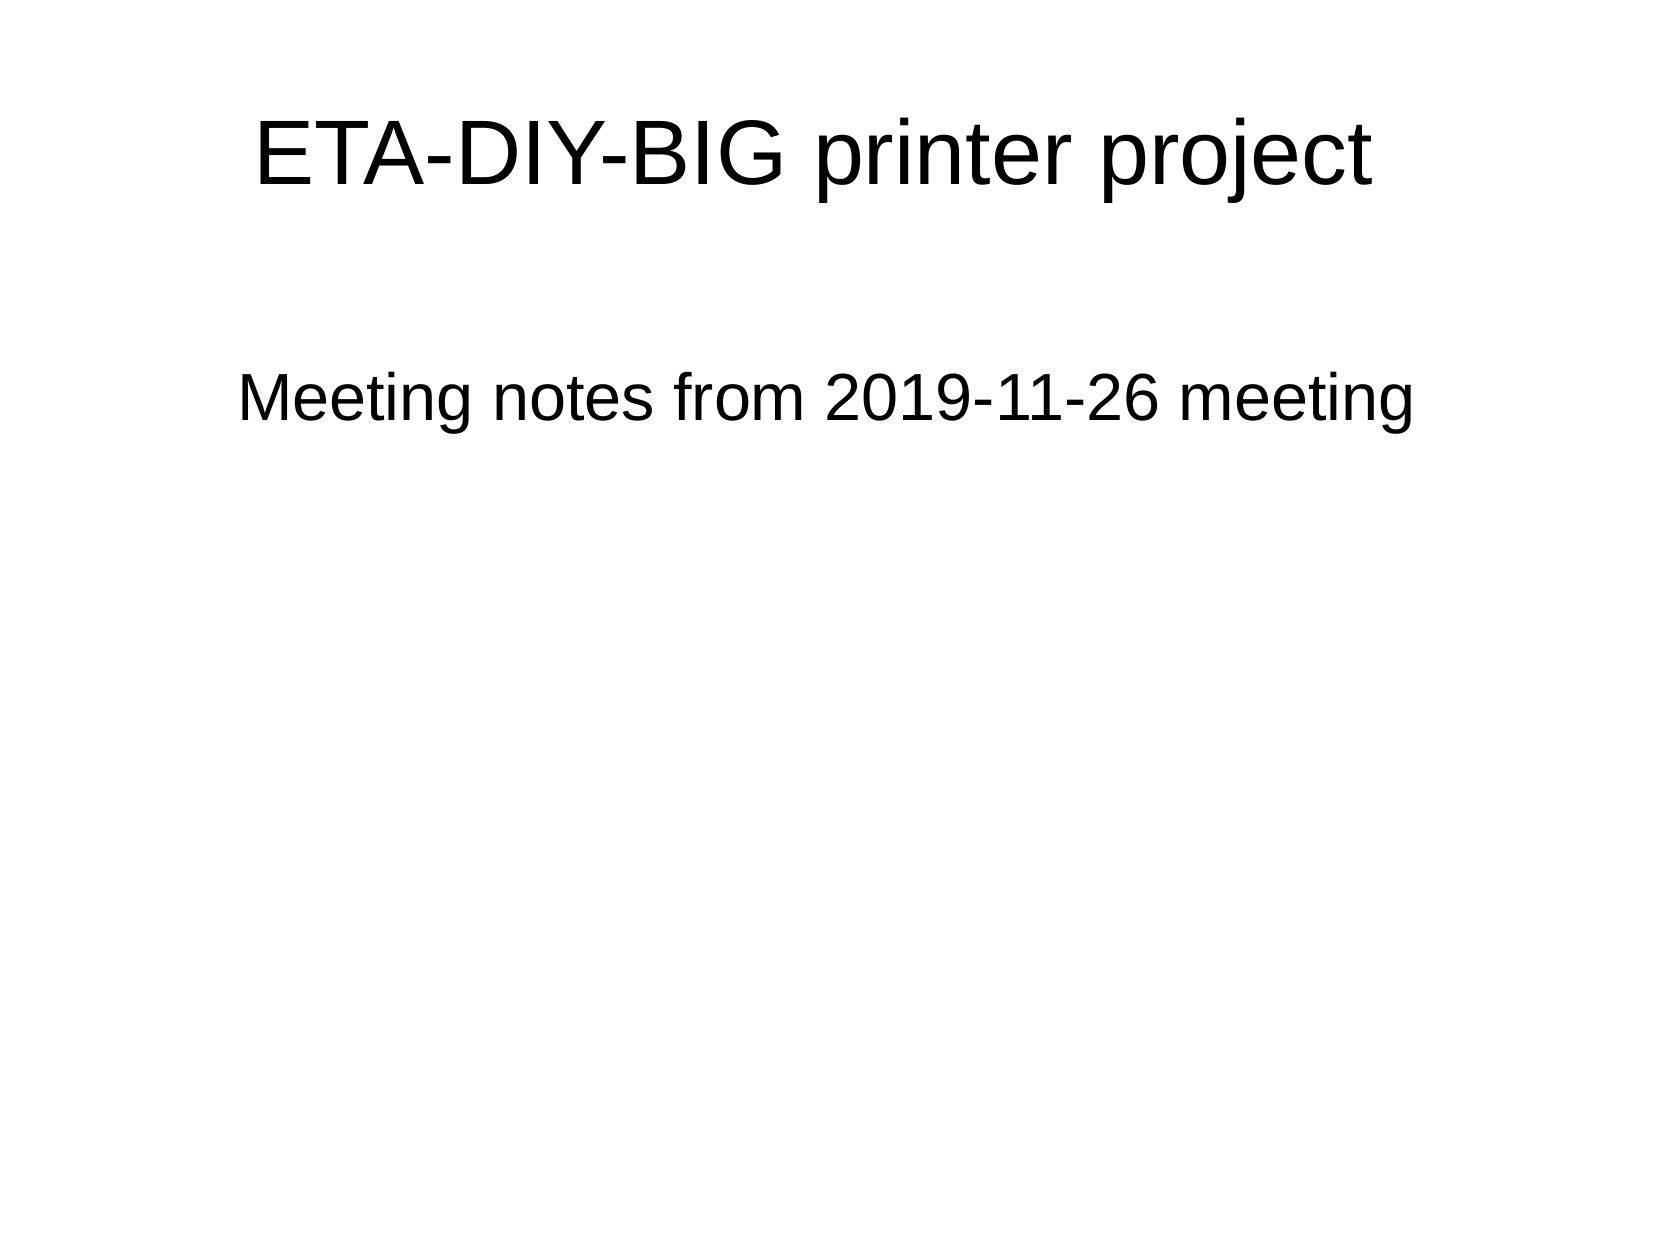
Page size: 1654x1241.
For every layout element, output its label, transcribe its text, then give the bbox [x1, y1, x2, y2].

subtitle Meeting notes from 2019-11-26 meeting [82, 210, 1571, 1109]
title ETA-DIY-BIG printer project [82, 49, 1571, 210]
